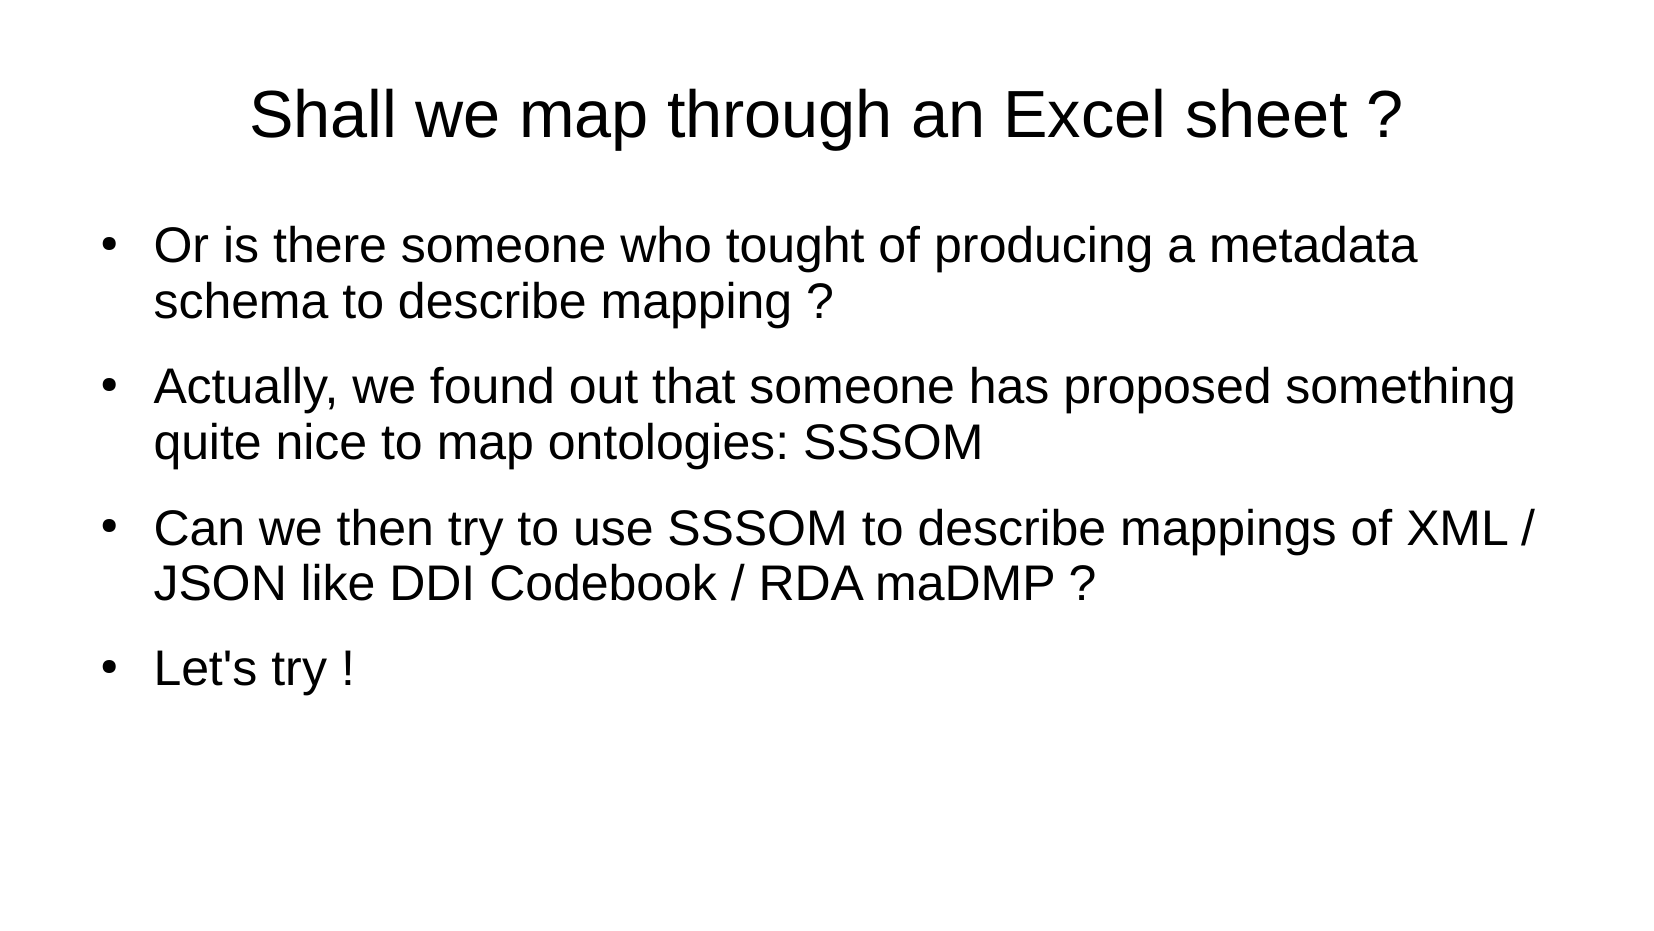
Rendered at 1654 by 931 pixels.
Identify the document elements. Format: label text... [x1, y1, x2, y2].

title Shall we map through an Excel sheet ? [82, 37, 1571, 193]
list Or is there someone who tought of producing a metadata schema to describe mapping ? Actually, we found out that someone has proposed something quite nice to map ontologies: SSSOM Can we then try to use SSSOM to describe mappings of XML / JSON like DDI Codebook / RDA maDMP ? Let's try ! [82, 217, 1571, 758]
